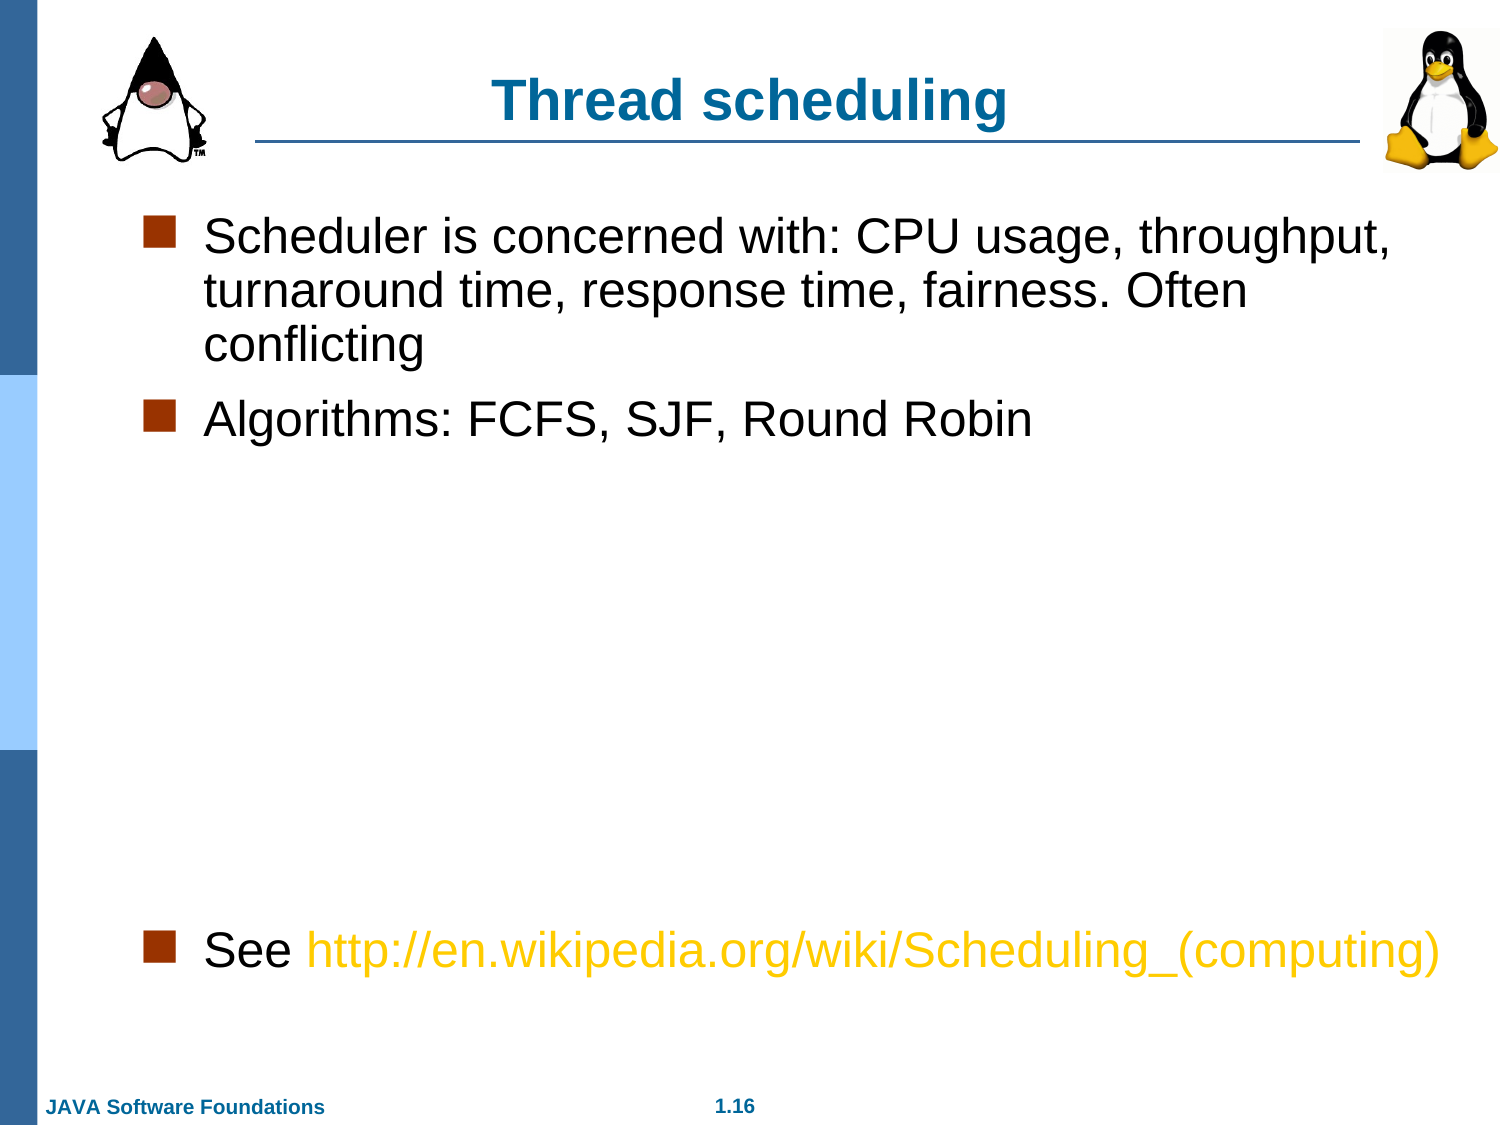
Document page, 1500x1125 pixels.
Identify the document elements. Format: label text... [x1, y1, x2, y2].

title Thread scheduling [75, 45, 1426, 141]
picture [1383, 28, 1500, 173]
list Scheduler is concerned with: CPU usage, throughput, turnaround time, response time, fairness. Often conflicting Algorithms: FCFS, SJF, Round Robin See http://en.wikipedia.org/wiki/Scheduling_(computing) [132, 202, 1483, 1041]
picture [54, 0, 255, 200]
